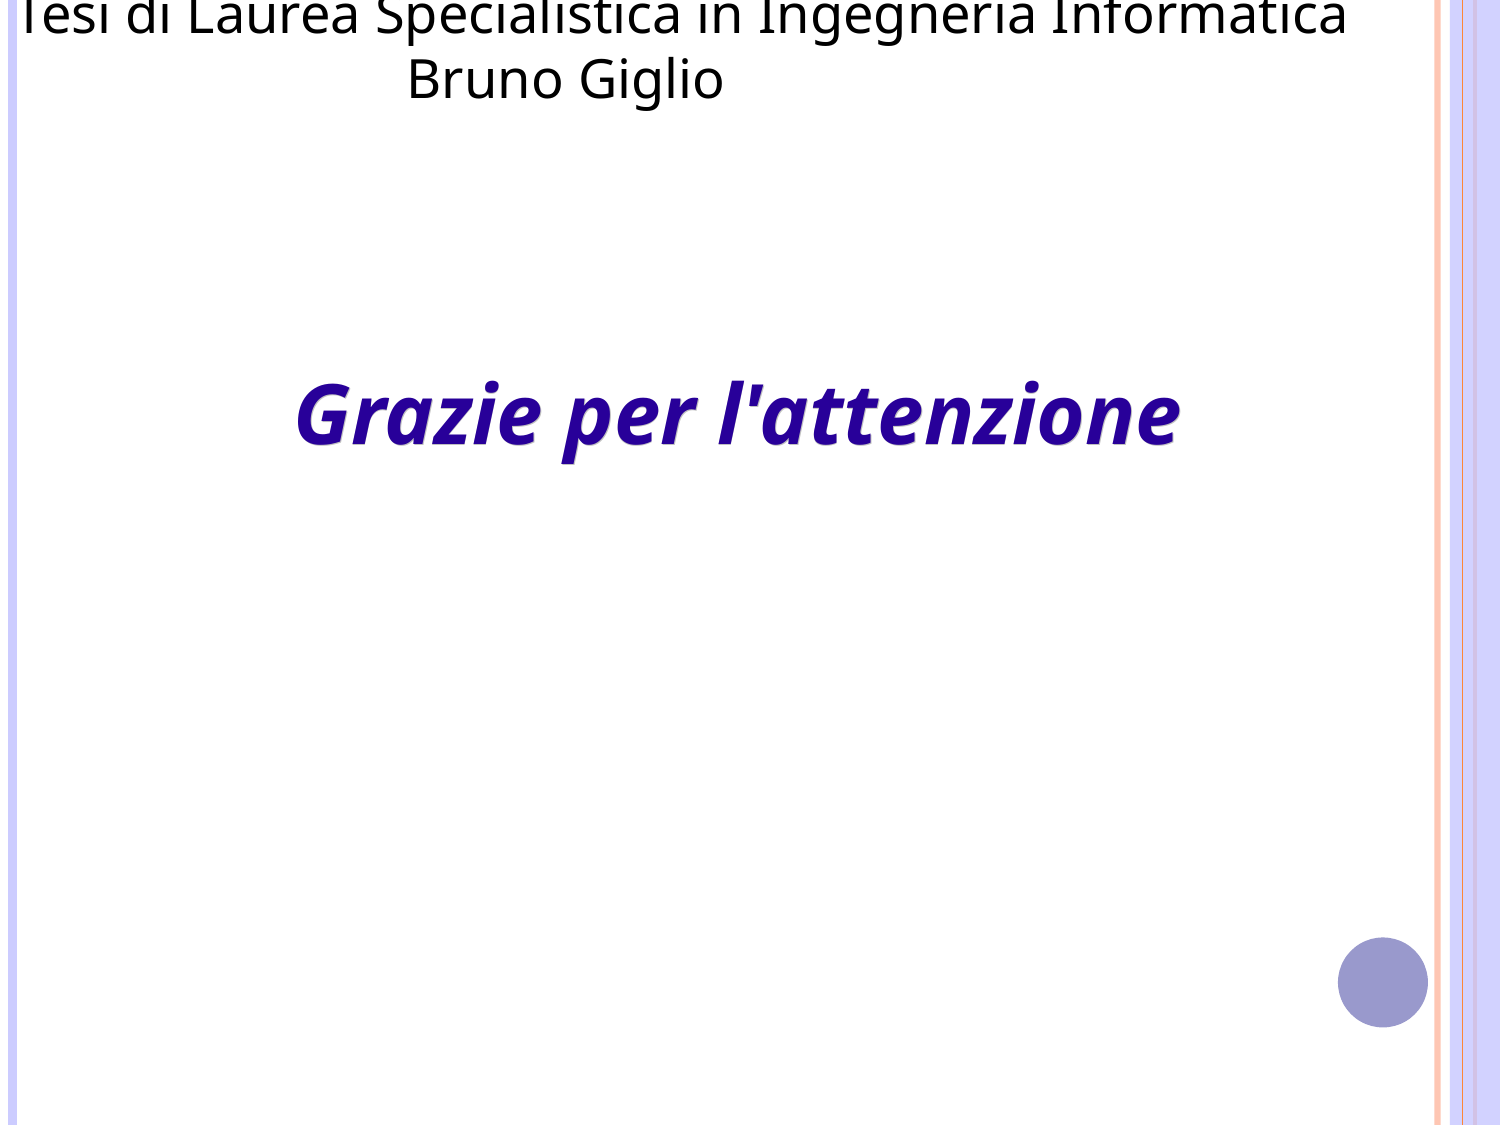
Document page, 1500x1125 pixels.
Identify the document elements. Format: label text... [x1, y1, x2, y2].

title Tesi di Laurea Specialistica in Ingegneria Informatica Bruno Giglio [0, 0, 1477, 89]
text_box Grazie per l'attenzione [88, 354, 1388, 562]
